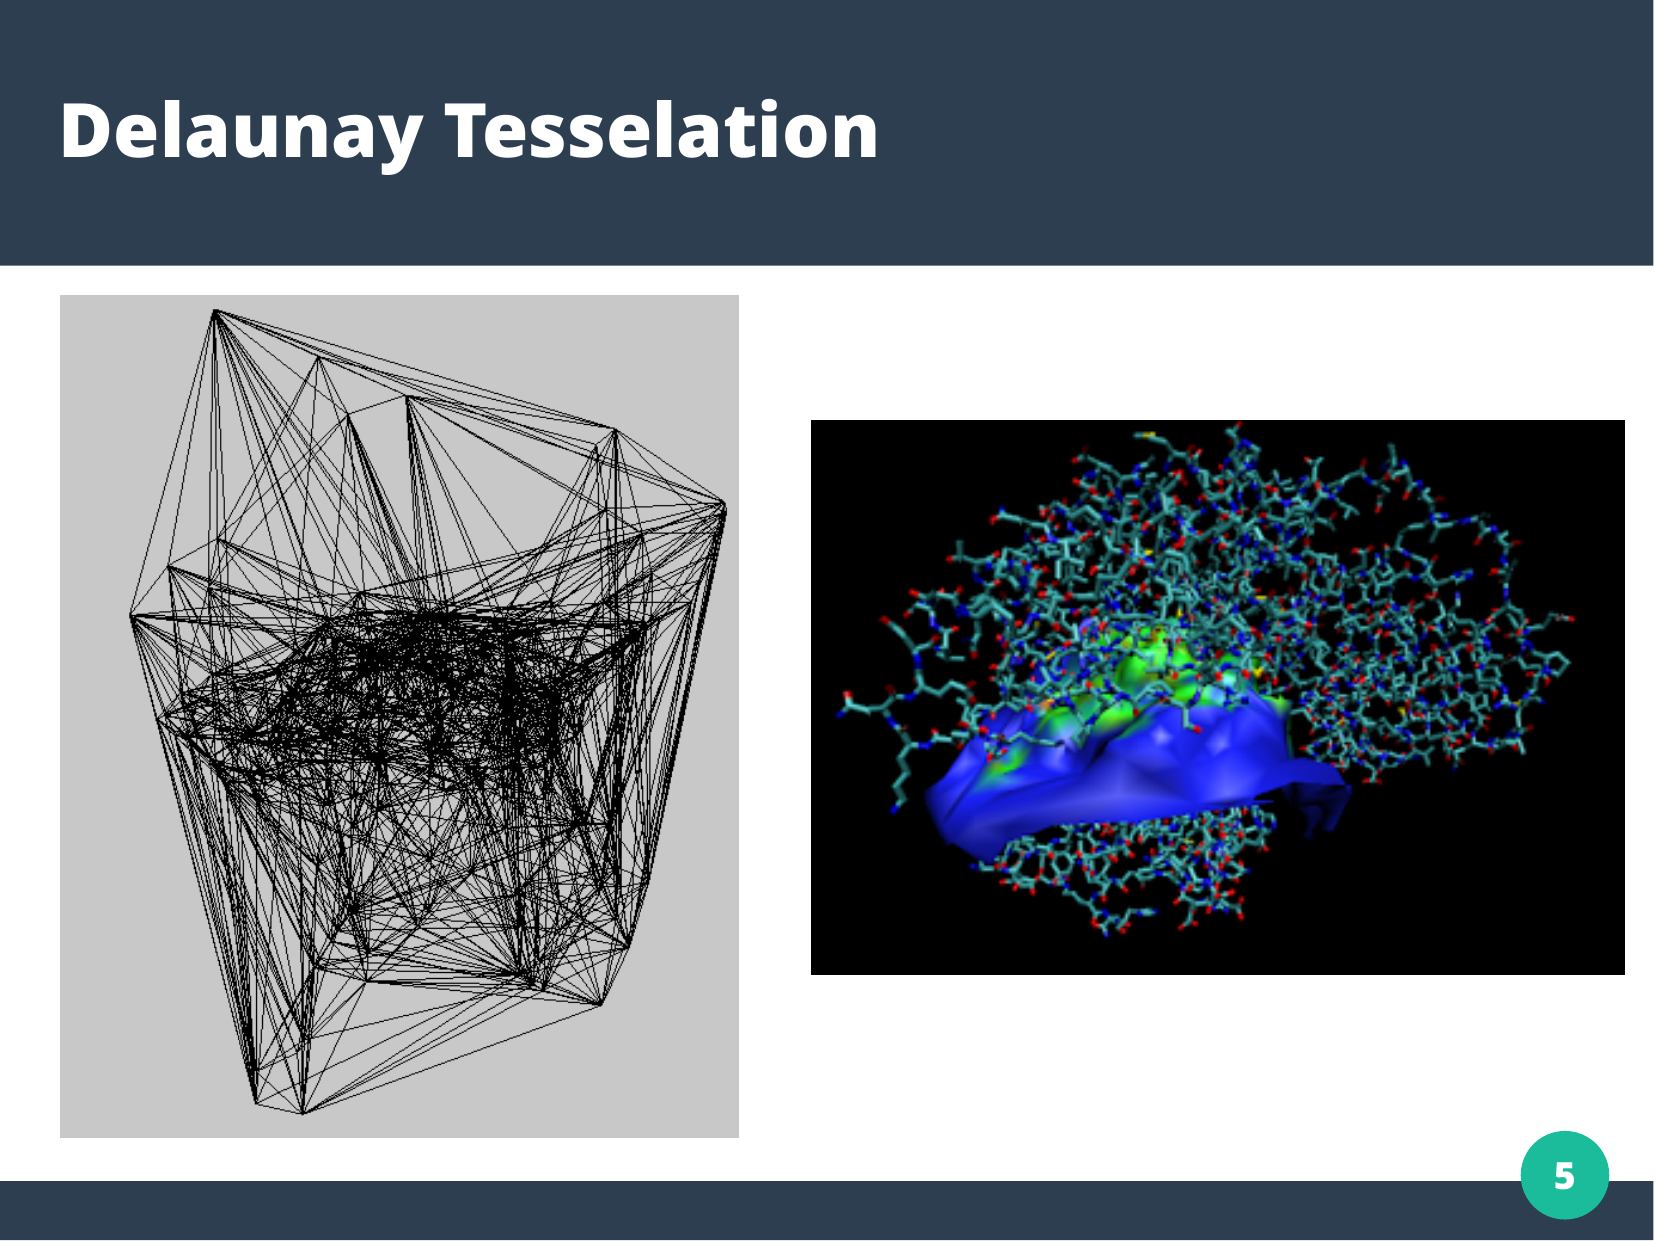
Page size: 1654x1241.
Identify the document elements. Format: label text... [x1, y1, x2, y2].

picture [60, 295, 739, 1138]
picture [811, 420, 1625, 975]
title Delaunay Tesselation [59, 49, 1595, 207]
